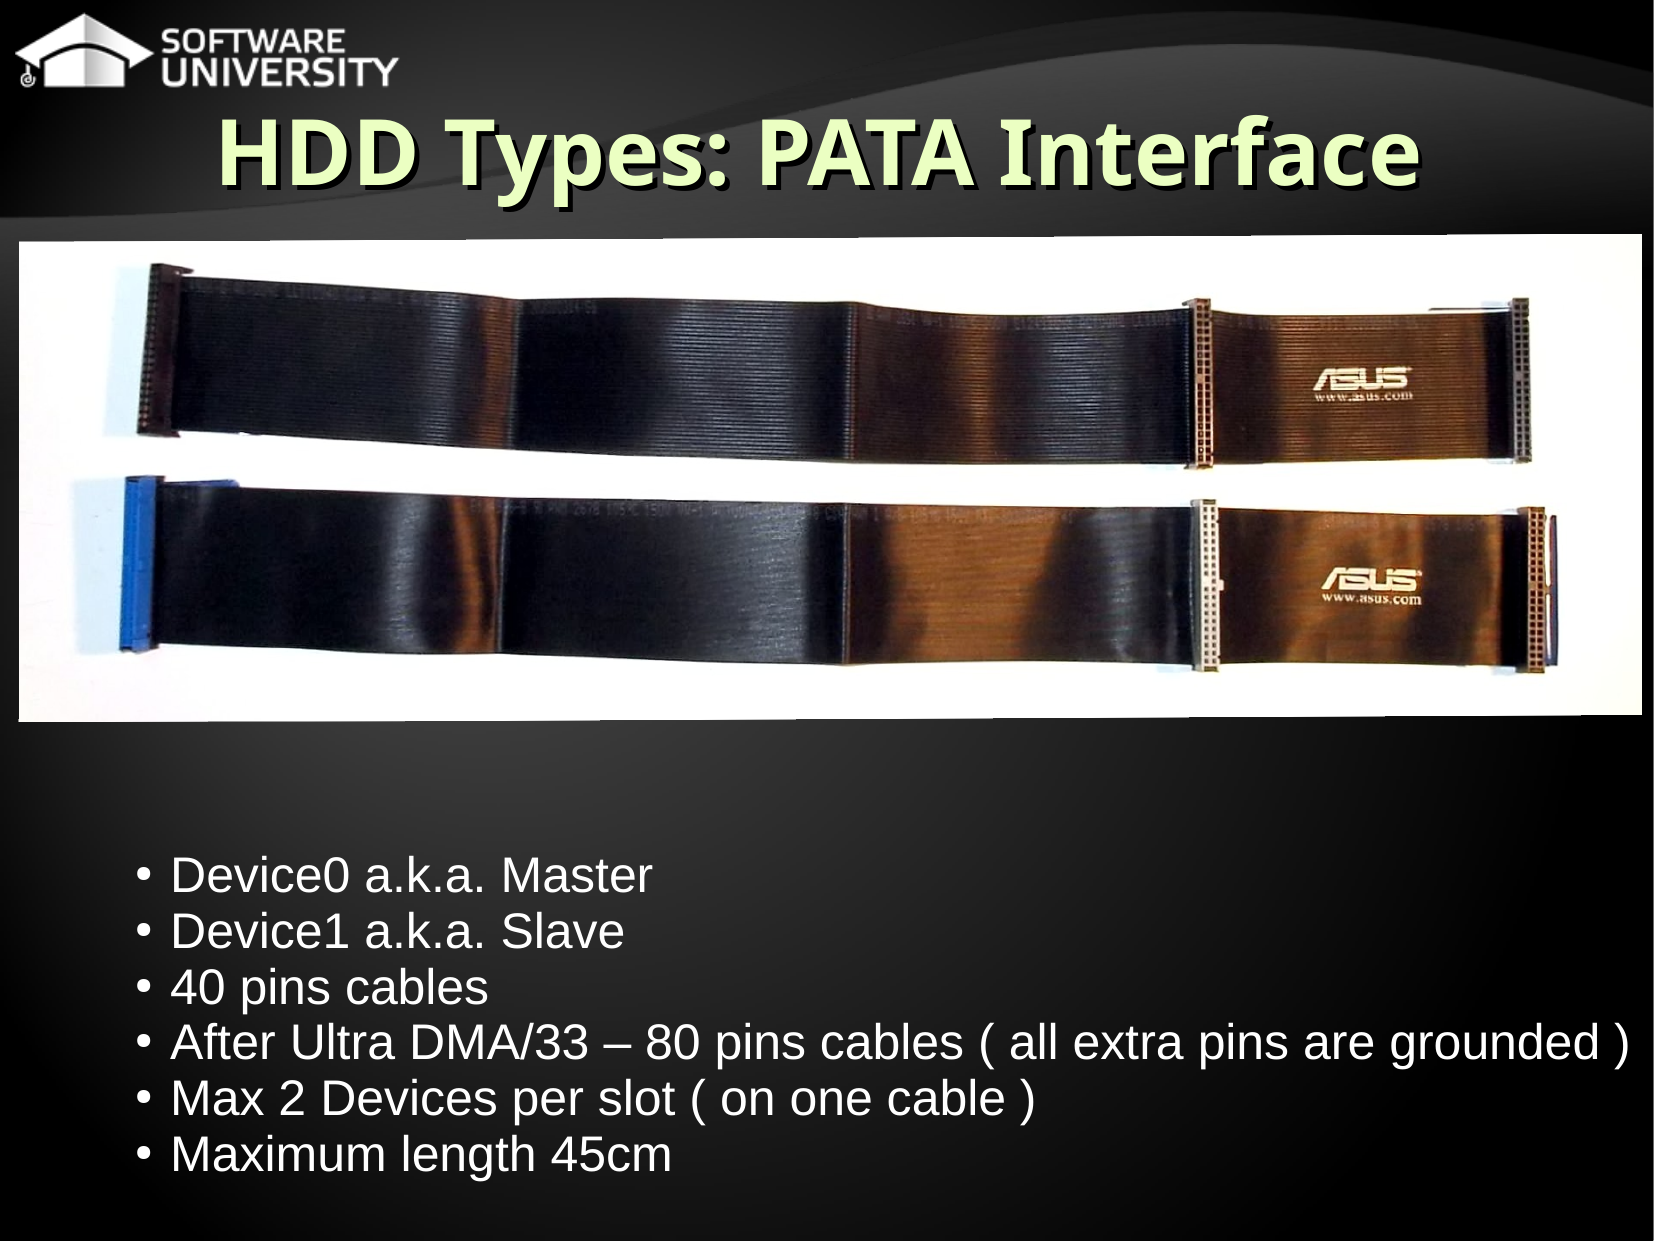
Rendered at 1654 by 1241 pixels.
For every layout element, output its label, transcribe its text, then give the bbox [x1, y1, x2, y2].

picture [0, 0, 1654, 1241]
title HDD Types: PATA Interface [74, 46, 1563, 241]
text_box Device0 a.k.a. Master Device1 a.k.a. Slave 40 pins cables After Ultra DMA/33 – 80 pins cables ( all extra pins are grounded ) Max 2 Devices per slot ( on one cable ) Maximum length 45cm [120, 840, 1648, 1190]
